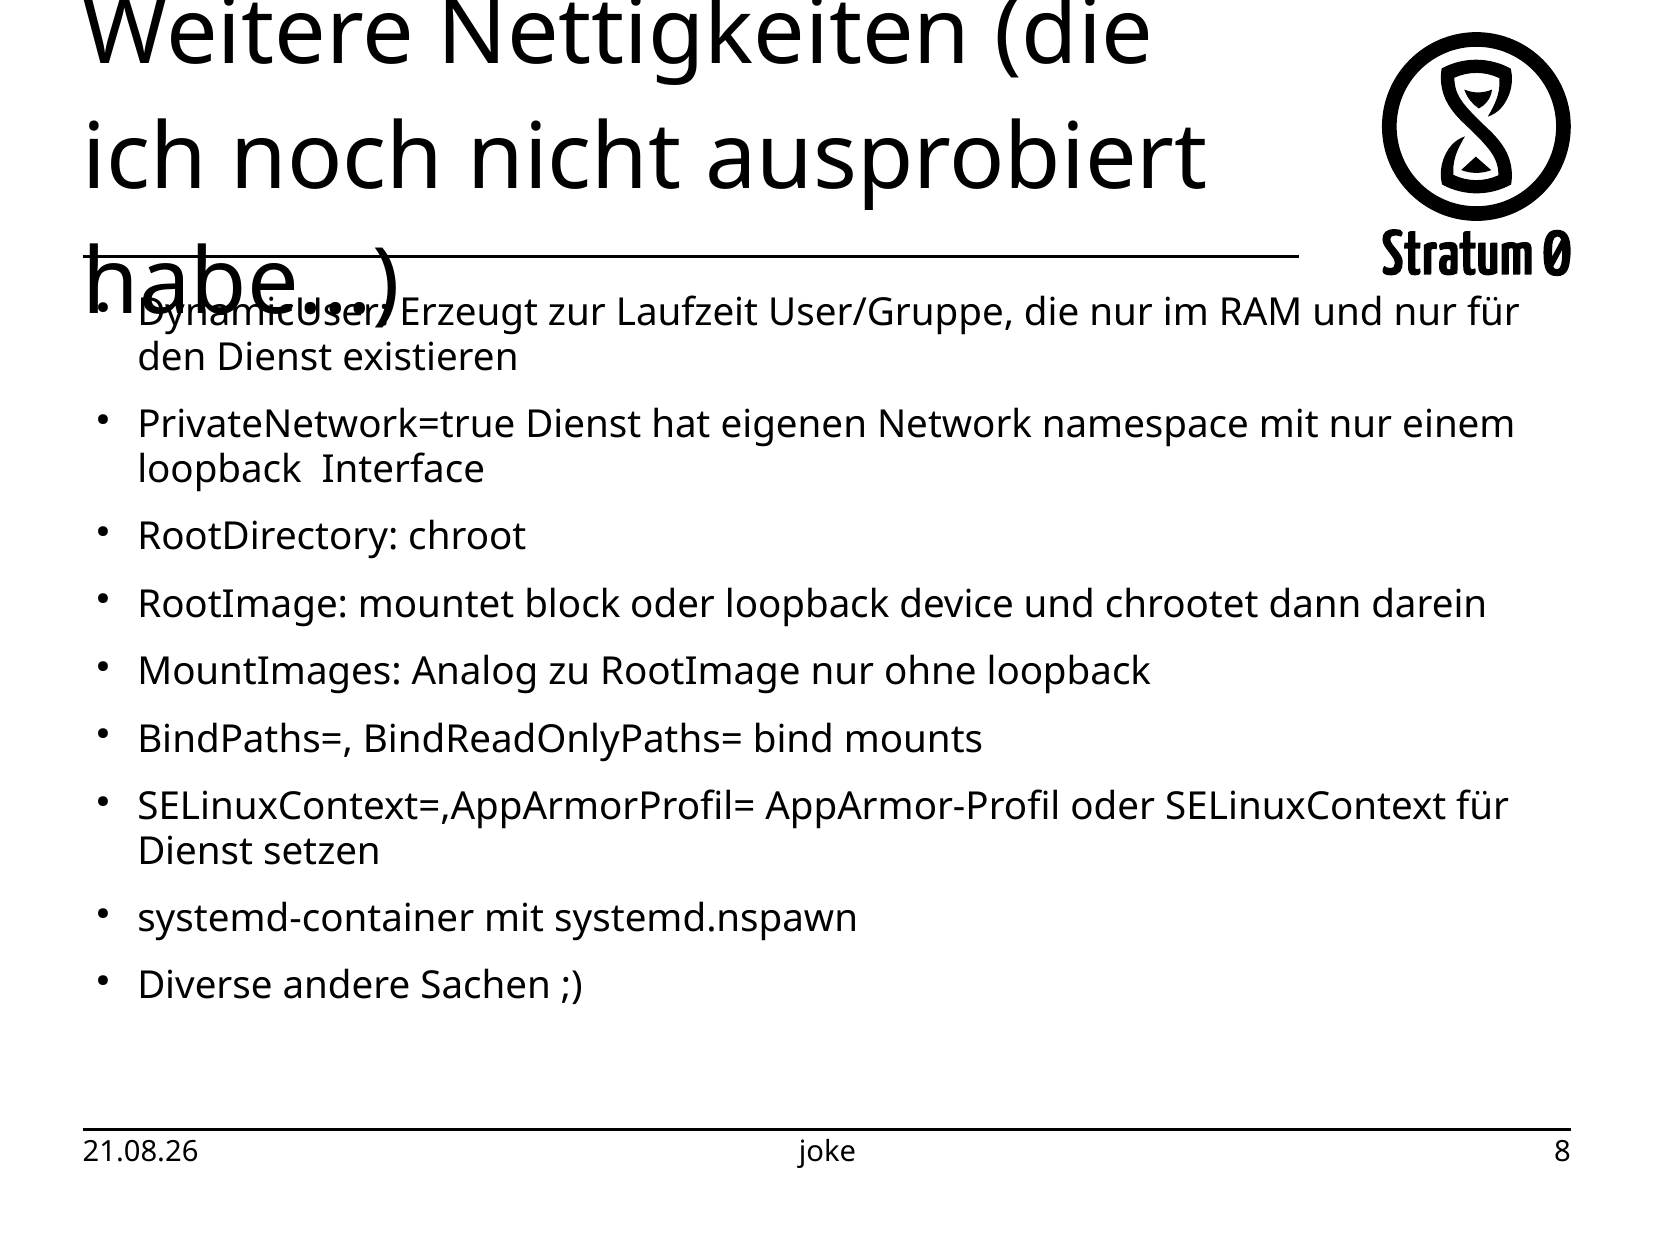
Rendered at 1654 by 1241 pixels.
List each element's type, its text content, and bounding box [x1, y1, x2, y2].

list DynamicUser: Erzeugt zur Laufzeit User/Gruppe, die nur im RAM und nur für den Dienst existieren PrivateNetwork=true Dienst hat eigenen Network namespace mit nur einem loopback Interface RootDirectory: chroot RootImage: mountet block oder loopback device und chrootet dann darein MountImages: Analog zu RootImage nur ohne loopback BindPaths=, BindReadOnlyPaths= bind mounts SELinuxContext=,AppArmorProfil= AppArmor-Profil oder SELinuxContext für Dienst setzen systemd-container mit systemd.nspawn Diverse andere Sachen ;) [82, 290, 1538, 1010]
title Weitere Nettigkeiten (die ich noch nicht ausprobiert habe...) [82, 46, 1300, 260]
